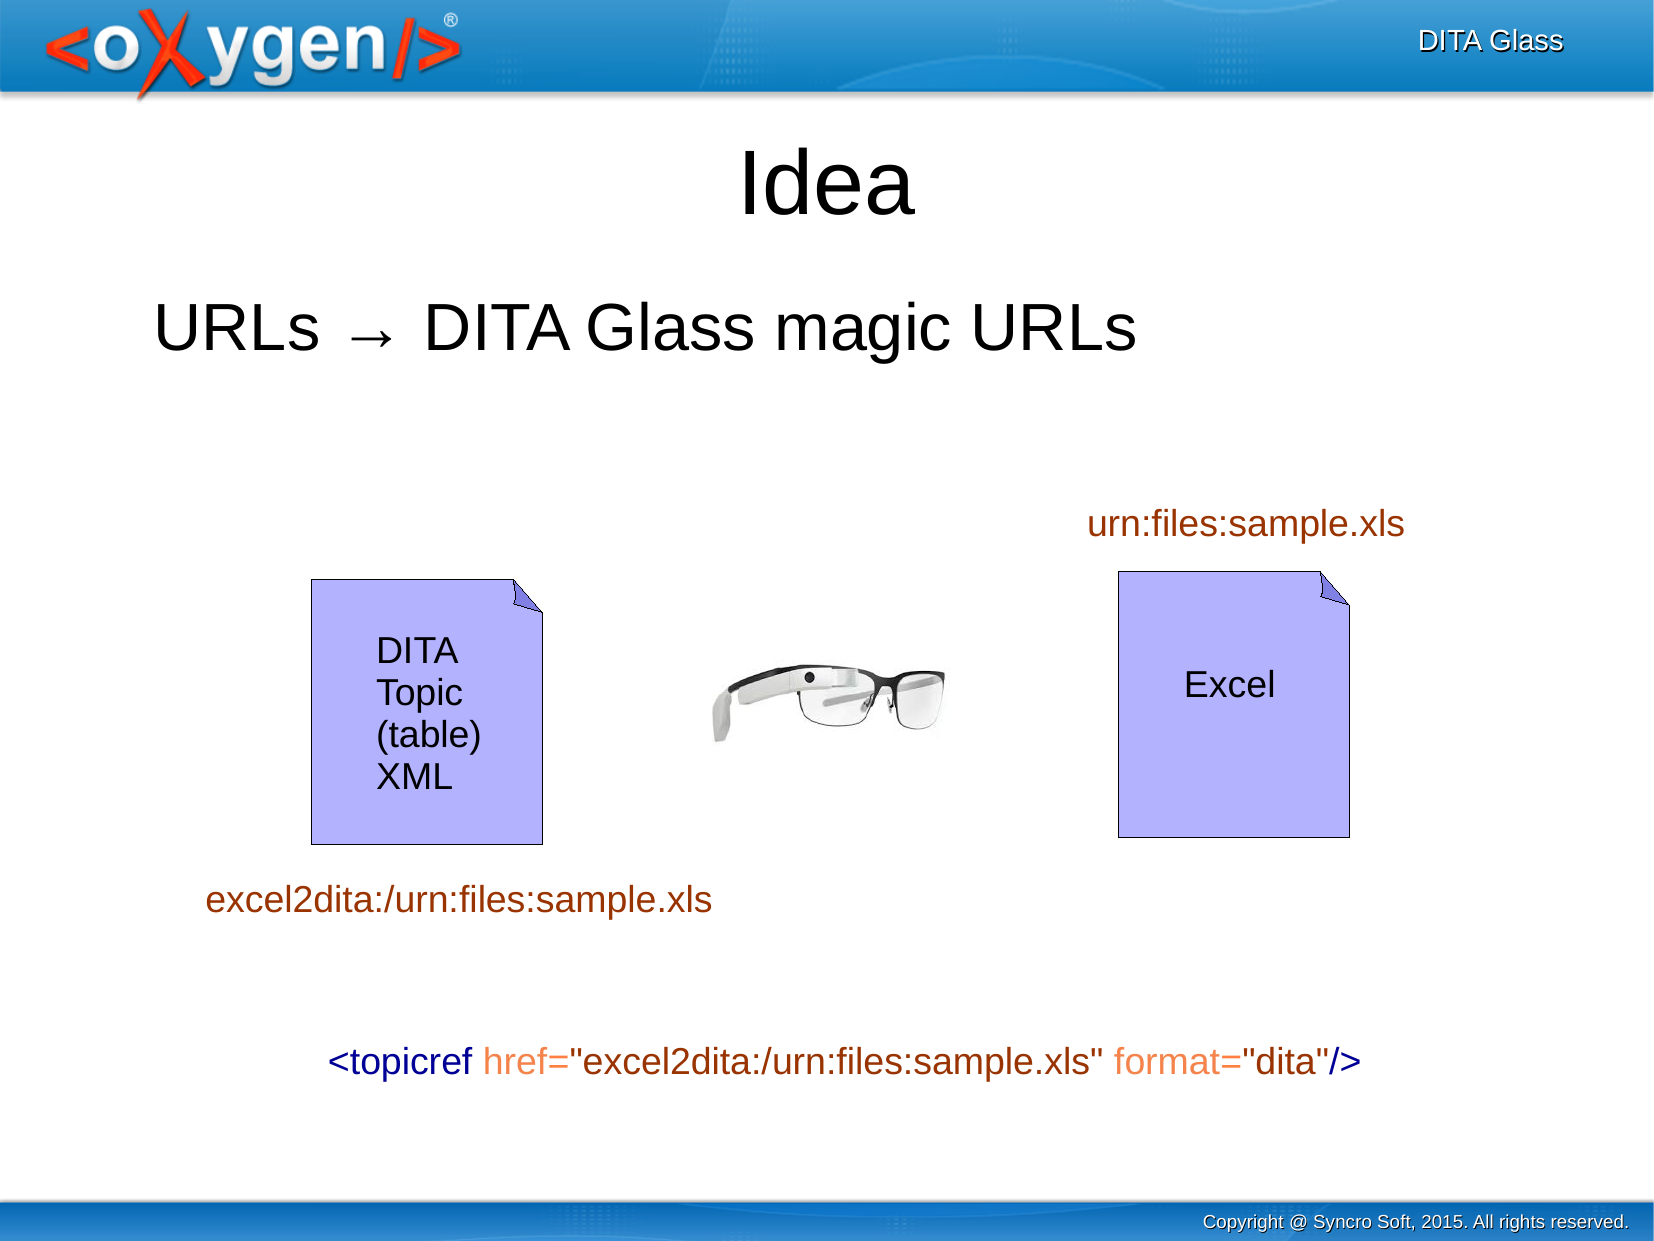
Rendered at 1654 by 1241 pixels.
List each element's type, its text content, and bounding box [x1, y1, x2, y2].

text_box excel2dita:/urn:files:sample.xls [190, 871, 1268, 929]
list URLs → DITA Glass magic URLs [82, 290, 1571, 1010]
text_box [311, 579, 543, 845]
title Idea [82, 78, 1571, 287]
picture [0, 1195, 1654, 1241]
text_box <topicref href="excel2dita:/urn:files:sample.xls" format="dita"/> [313, 1033, 1378, 1091]
picture [0, 0, 1654, 109]
text_box [1118, 571, 1350, 838]
text_box DITA Topic (table) XML [361, 621, 627, 847]
picture [697, 612, 959, 778]
text_box Excel [1169, 656, 1435, 714]
text_box urn:files:sample.xls [1072, 495, 1605, 553]
